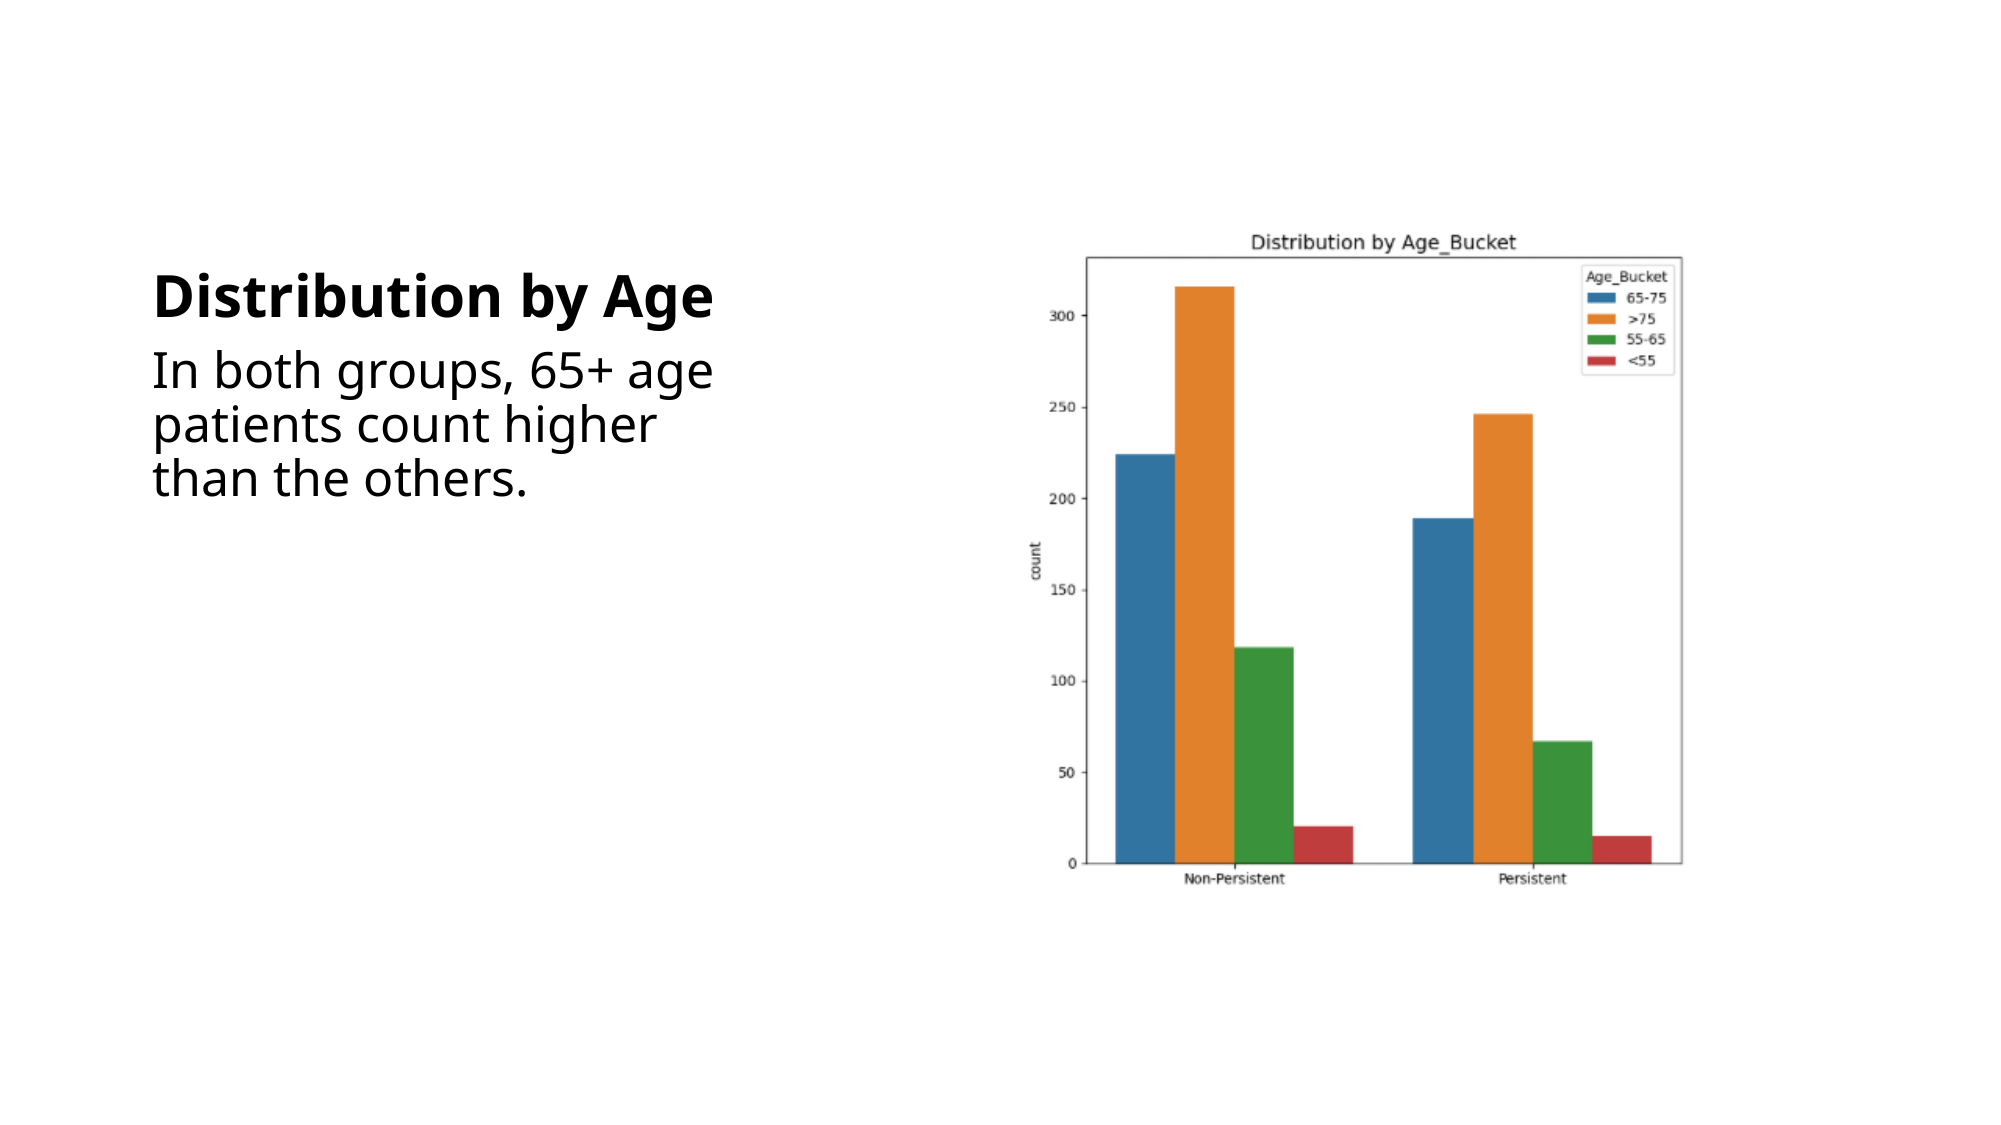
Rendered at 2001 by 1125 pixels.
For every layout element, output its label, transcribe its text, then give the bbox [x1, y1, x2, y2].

title Distribution by Age [137, 75, 783, 337]
picture [1022, 232, 1691, 891]
list In both groups, 65+ age patients count higher than the others. [137, 337, 783, 963]
